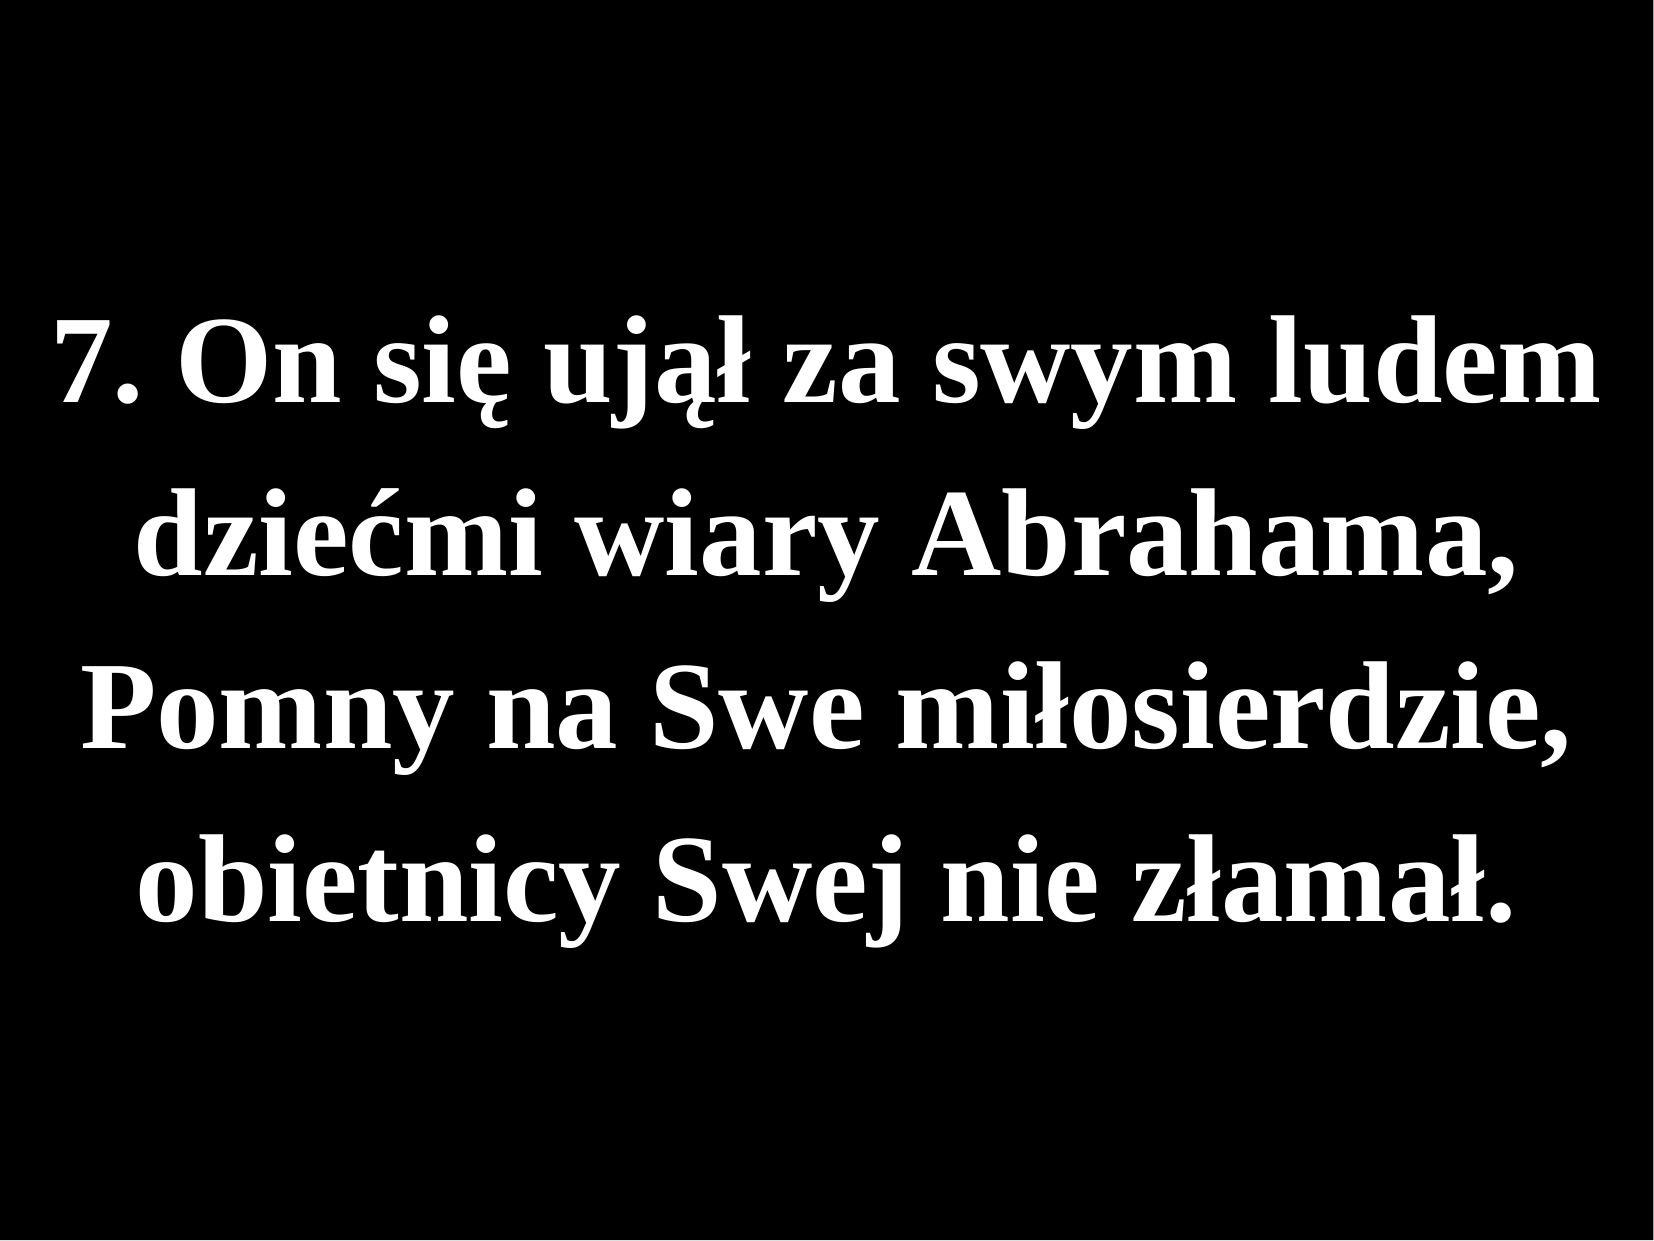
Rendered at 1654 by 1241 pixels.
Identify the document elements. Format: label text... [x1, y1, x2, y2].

title 7. On się ujął za swym ludem ppp dziećmi wiary Abrahama, ppp Pomny na Swe miłosierdzie, ppp obietnicy Swej nie złamał. [0, 0, 1654, 1241]
